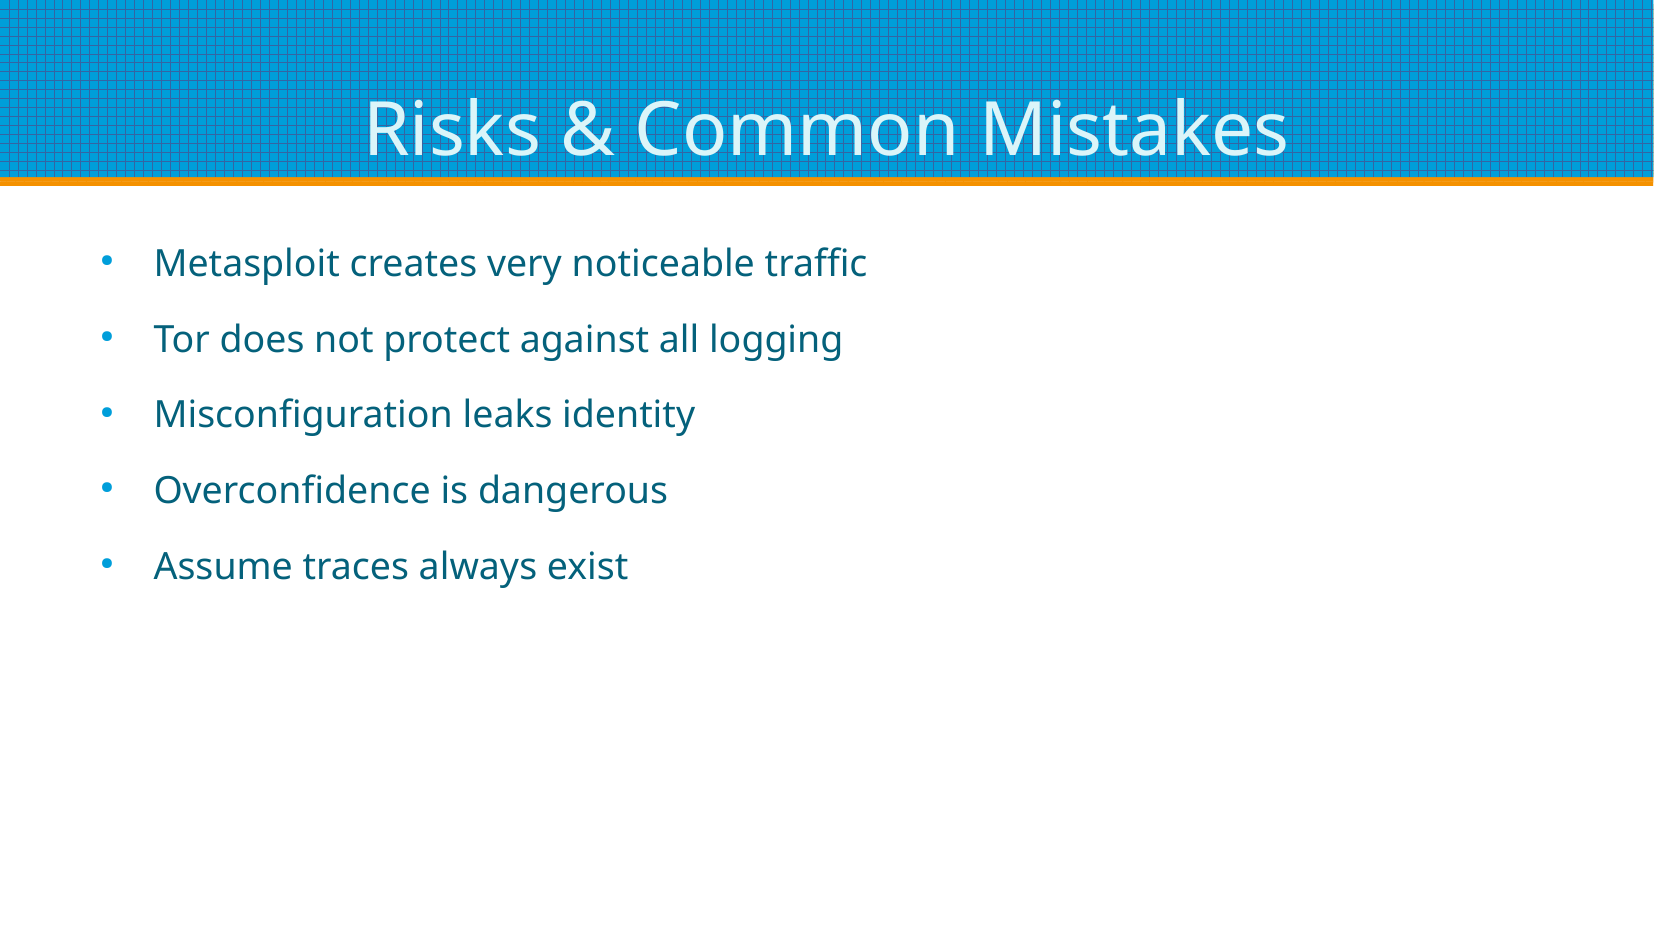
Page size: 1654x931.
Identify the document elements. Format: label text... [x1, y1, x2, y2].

title Risks & Common Mistakes [82, 14, 1571, 178]
list Metasploit creates very noticeable traffic Tor does not protect against all logging Misconfiguration leaks identity Overconfidence is dangerous Assume traces always exist [82, 236, 1571, 813]
